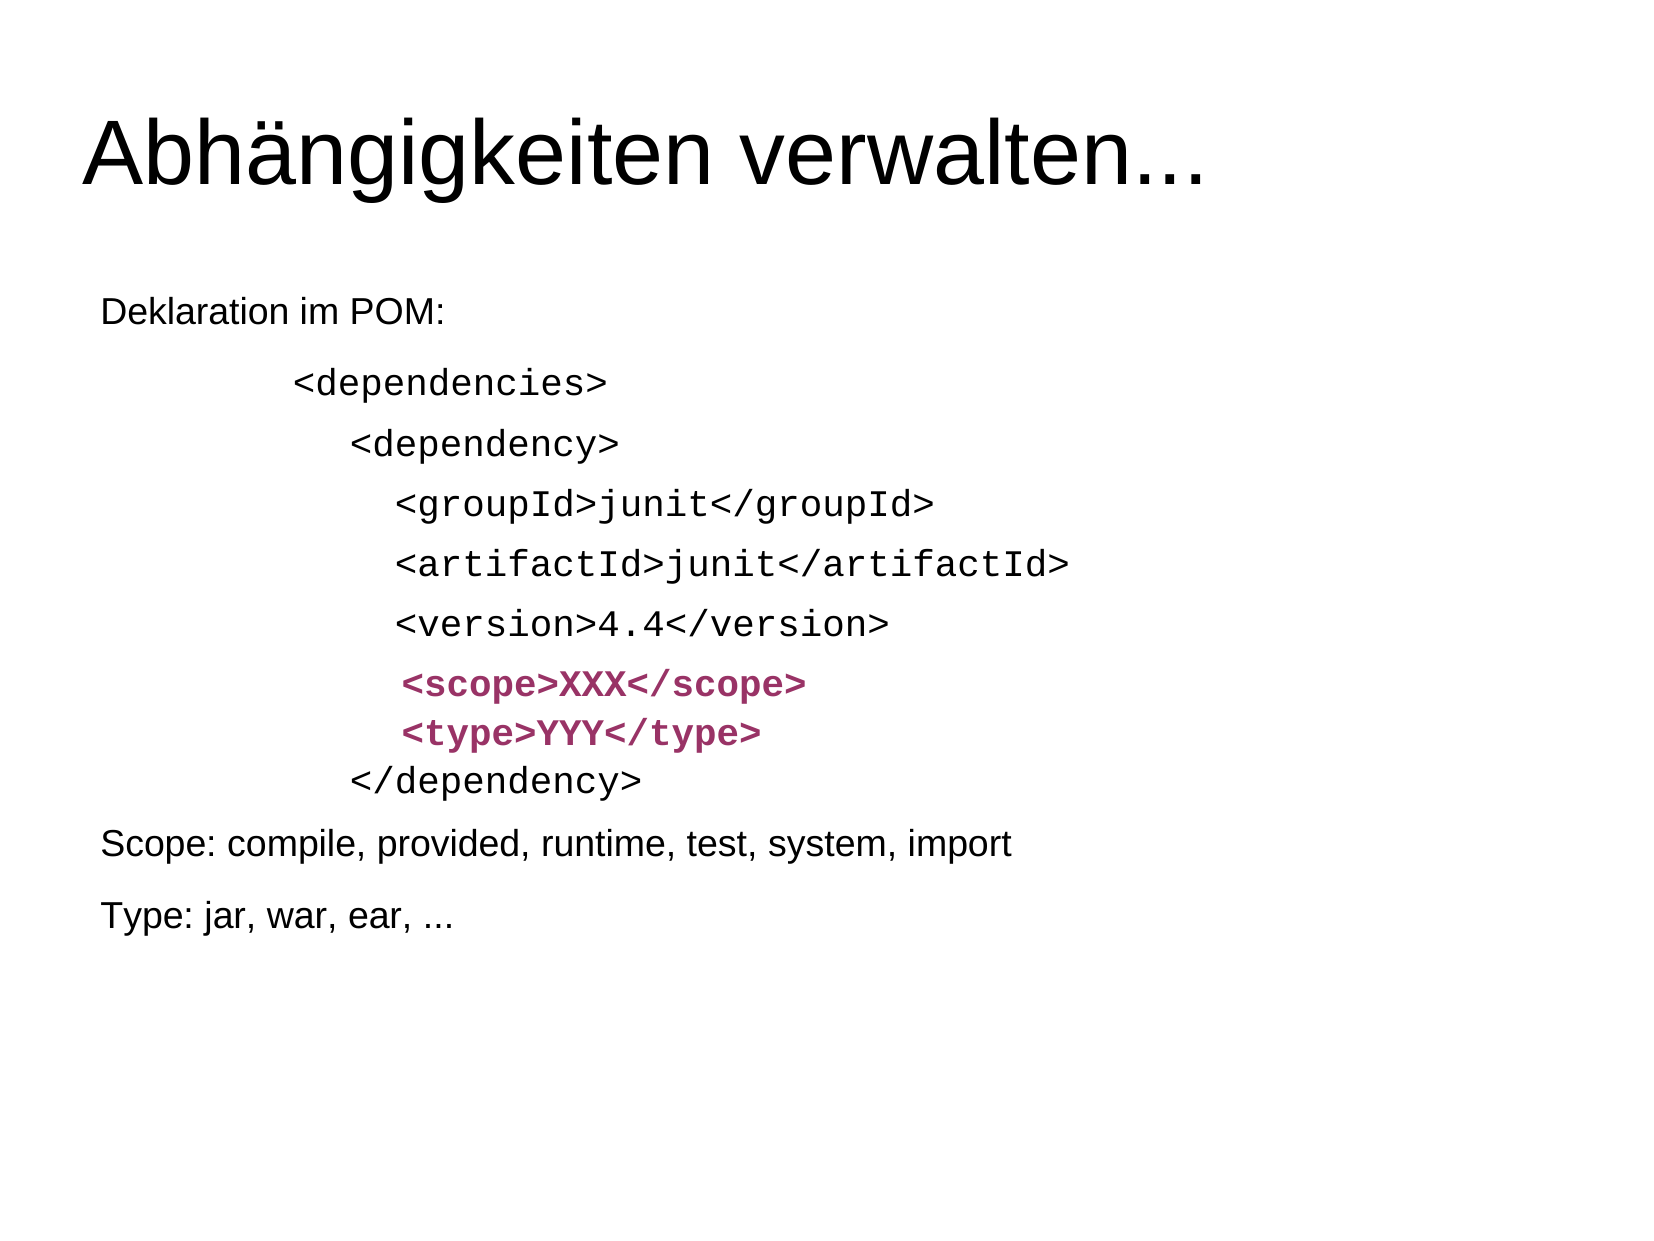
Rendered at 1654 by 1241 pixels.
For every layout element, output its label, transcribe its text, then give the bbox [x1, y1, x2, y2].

title Abhängigkeiten verwalten... [82, 49, 1571, 257]
list Deklaration im POM: <dependencies> <dependency> <groupId>junit</groupId> <artifactId>junit</artifactId> <version>4.4</version> <scope>XXX</scope> <type>YYY</type> </dependency> Scope: compile, provided, runtime, test, system, import Type: jar, war, ear, ... [82, 290, 1571, 1094]
